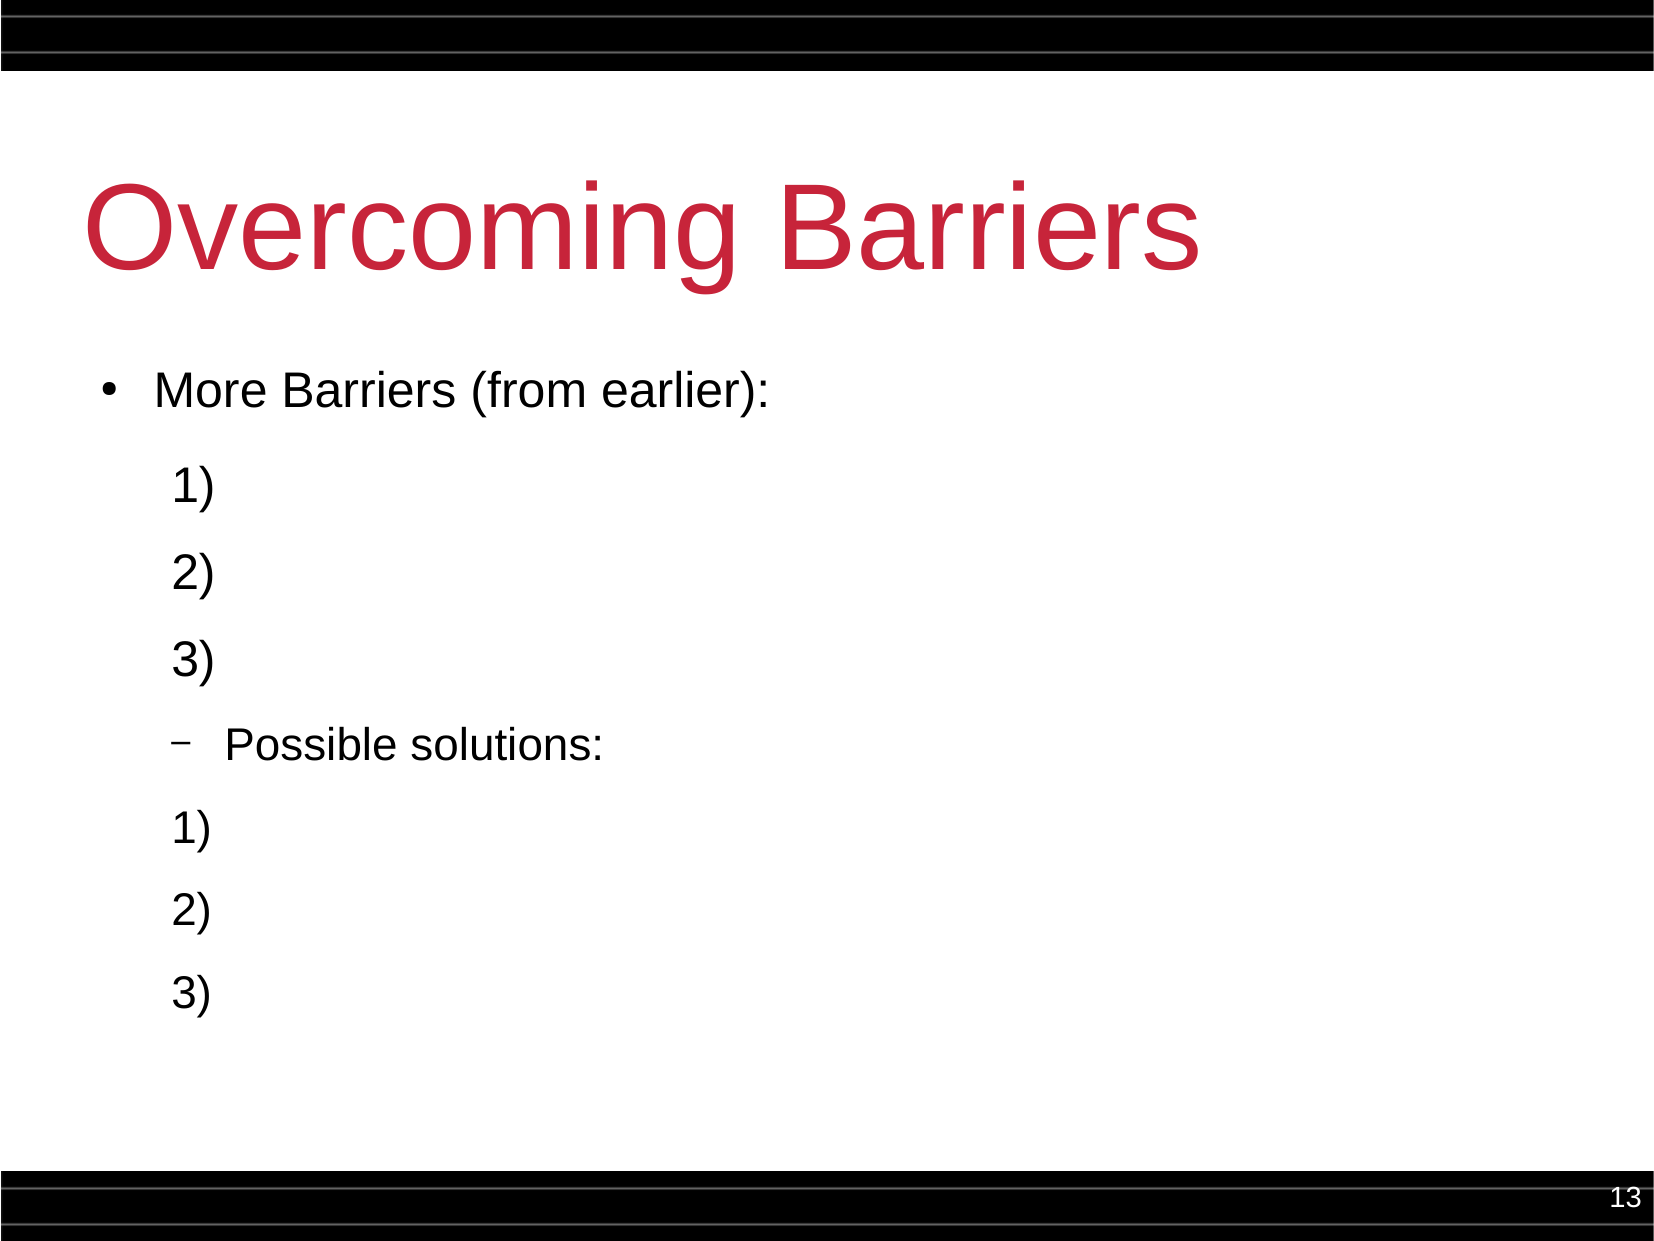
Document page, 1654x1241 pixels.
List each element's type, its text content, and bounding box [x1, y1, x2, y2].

list More Barriers (from earlier): Possible solutions: [82, 362, 1571, 1134]
title Overcoming Barriers [82, 123, 1571, 331]
picture [1, 0, 1654, 71]
picture [1, 1171, 1654, 1241]
